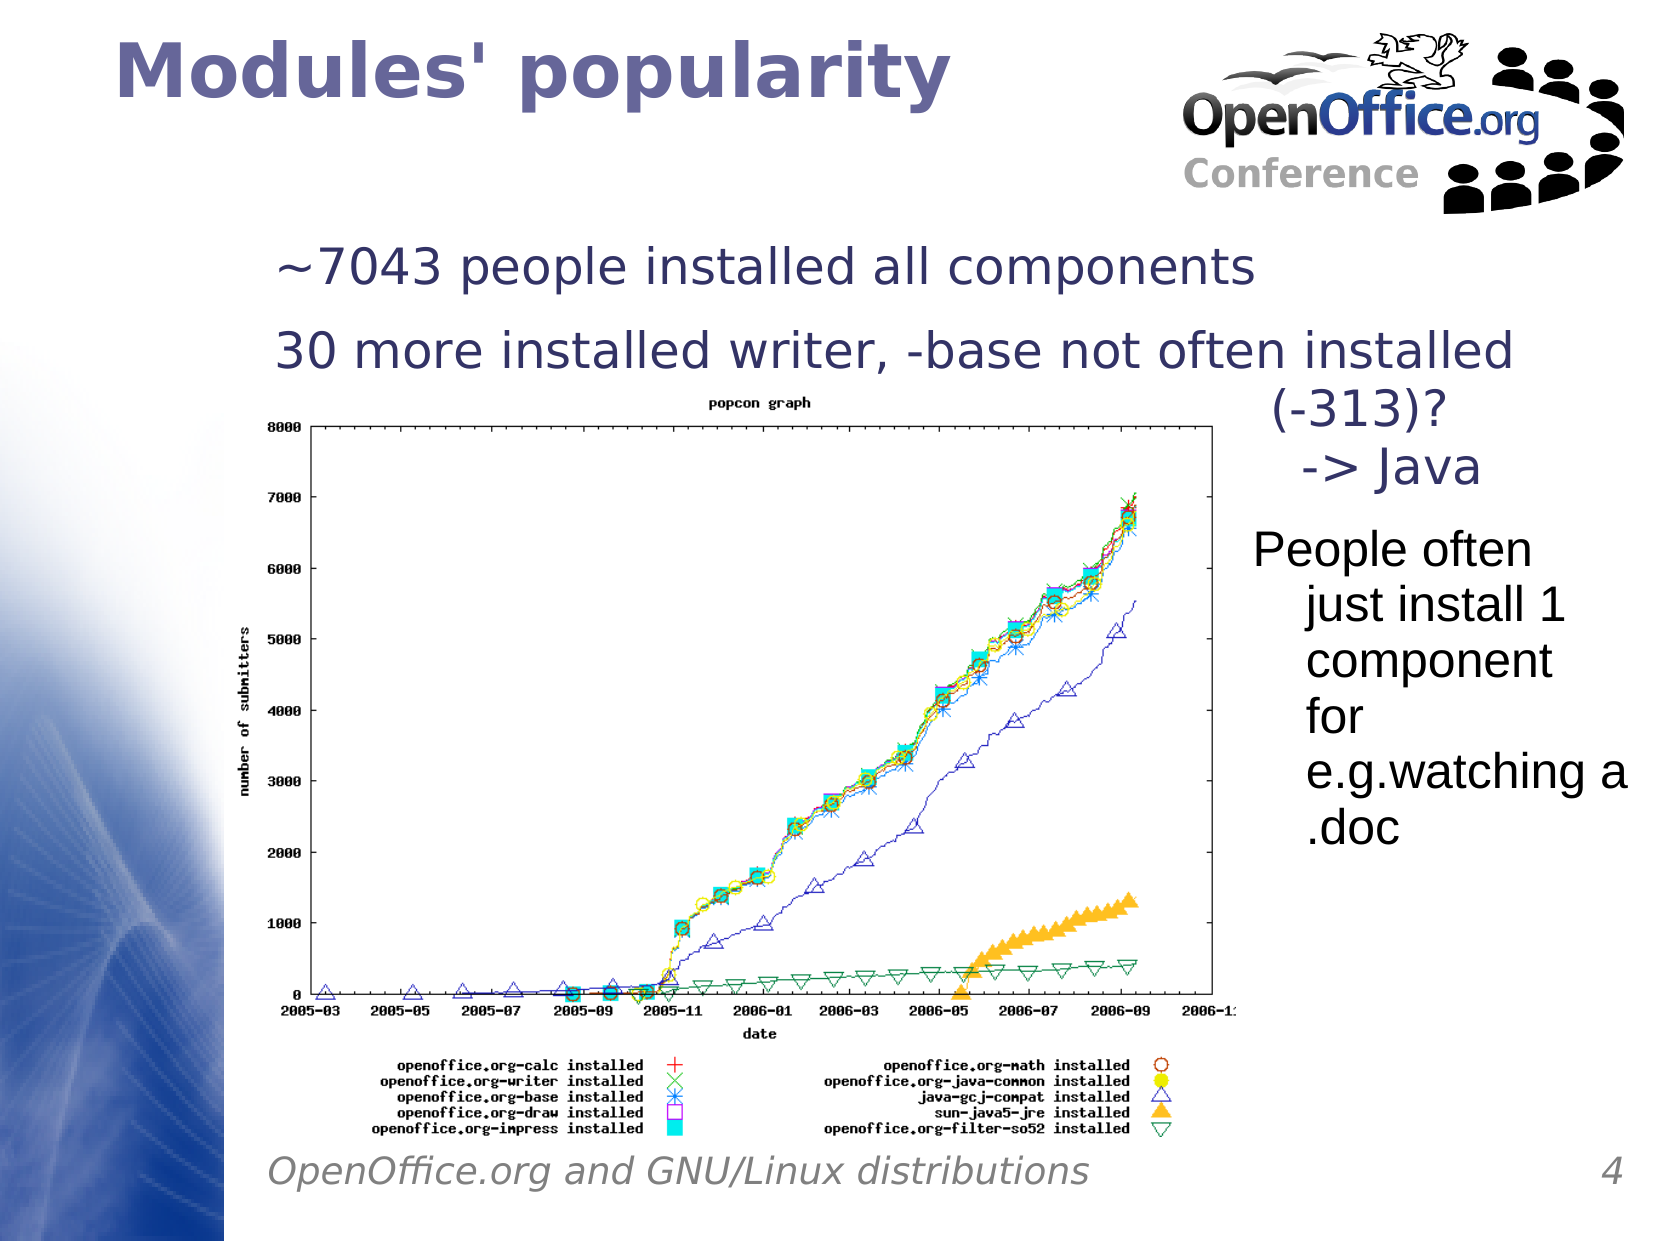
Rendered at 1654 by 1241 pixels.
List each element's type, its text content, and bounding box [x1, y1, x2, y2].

text_box People often just install 1 component for e.g.watching a .doc [1220, 513, 1654, 916]
list ~7043 people installed all components 30 more installed writer, -base not often installed (-313)? -> Java [256, 916, 1619, 1241]
picture [228, 381, 1236, 1137]
picture [0, 0, 224, 1241]
title Modules' popularity [24, 15, 987, 129]
list ~7043 people installed all components 30 more installed writer, -base not often installed (-313)? -> Java [256, 238, 1619, 513]
picture [1183, 33, 1624, 214]
